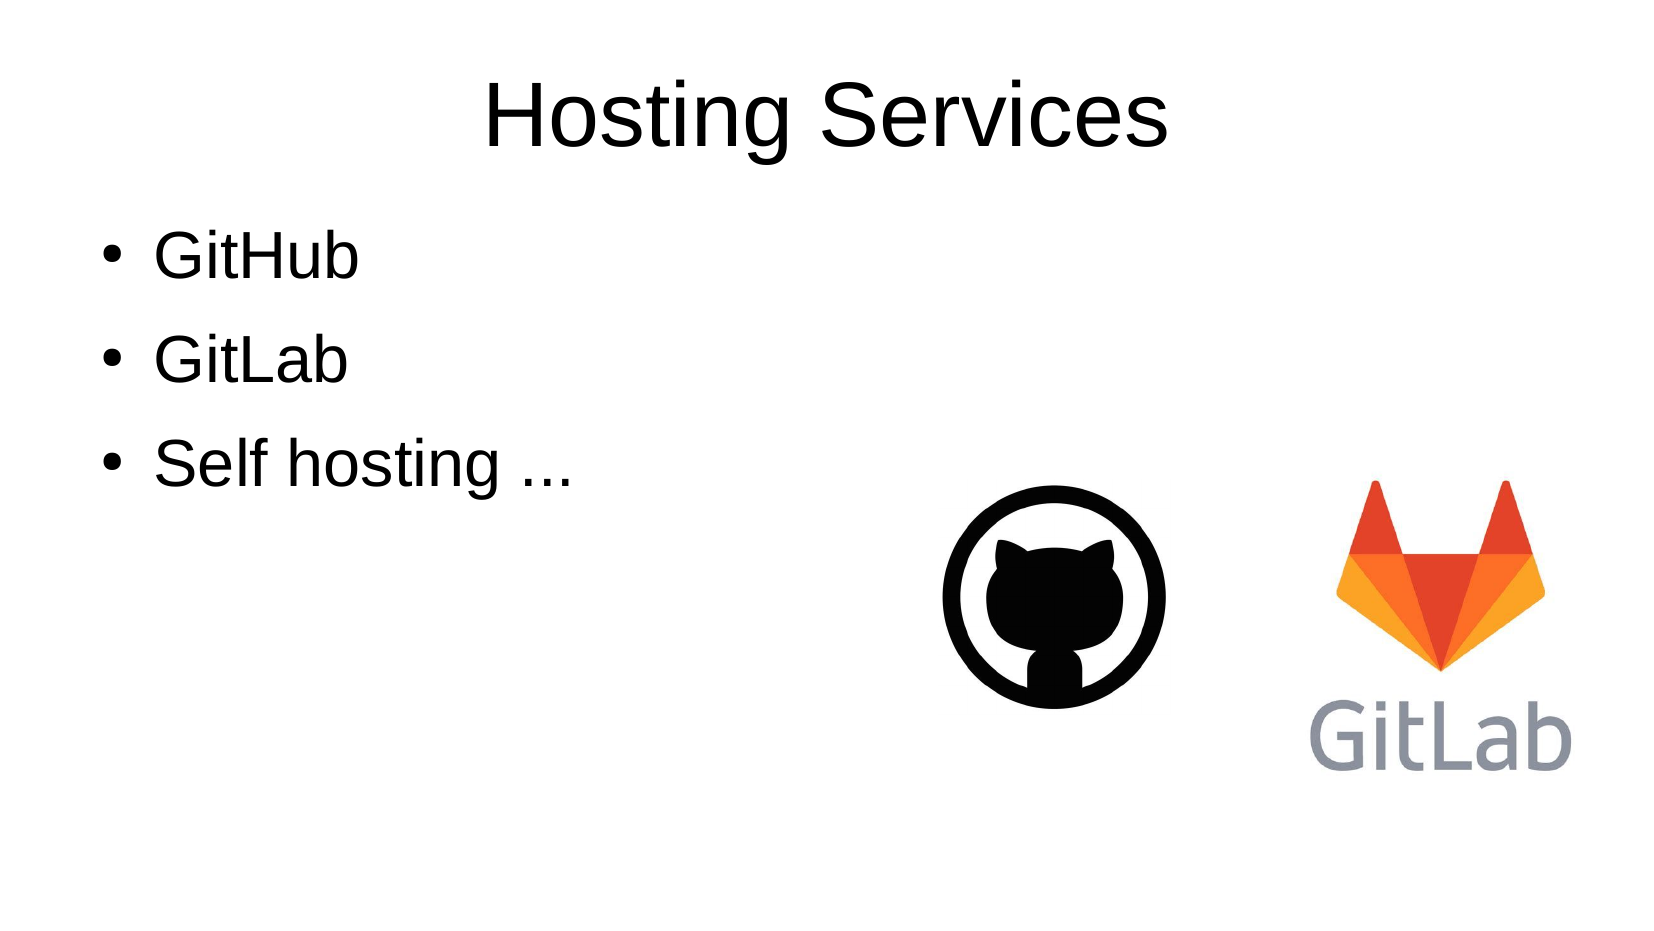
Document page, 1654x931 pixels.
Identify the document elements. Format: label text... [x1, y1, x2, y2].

picture [1290, 461, 1591, 790]
list GitHub GitLab Self hosting ... [82, 217, 1571, 758]
picture [938, 479, 1171, 715]
title Hosting Services [82, 37, 1571, 193]
